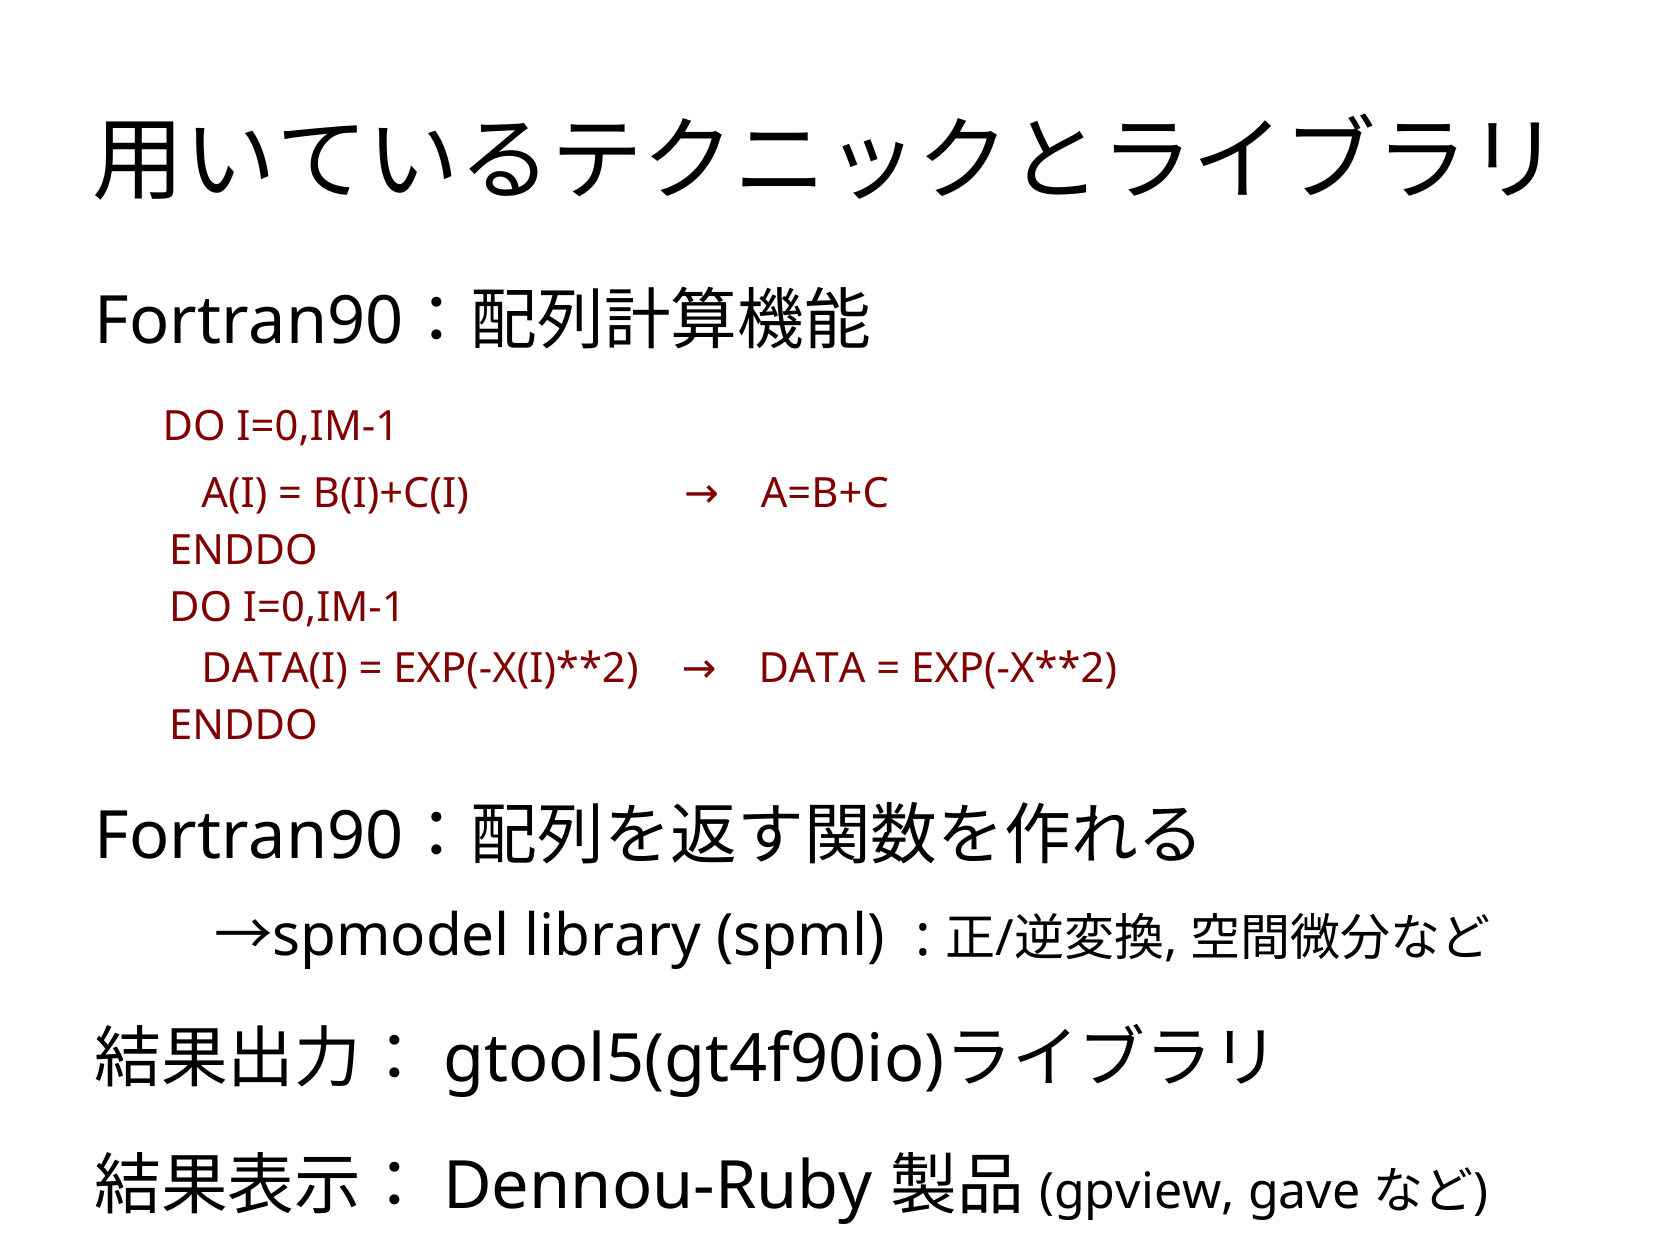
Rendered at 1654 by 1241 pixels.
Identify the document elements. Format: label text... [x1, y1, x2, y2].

title 用いているテクニックとライブラリ [82, 56, 1571, 250]
list Fortran90：配列計算機能 DO I=0,IM-1 A(I) = B(I)+C(I) → A=B+C ENDDO DO I=0,IM-1 DATA(I) = EXP(-X(I)**2) → DATA = EXP(-X**2) ENDDO Fortran90：配列を返す関数を作れる →spmodel library (spml) : 正/逆変換, 空間微分など 結果出力： gtool5(gt4f90io)ライブラリ 結果表示： Dennou-Ruby 製品 (gpview, gave など) [76, 265, 1565, 1137]
